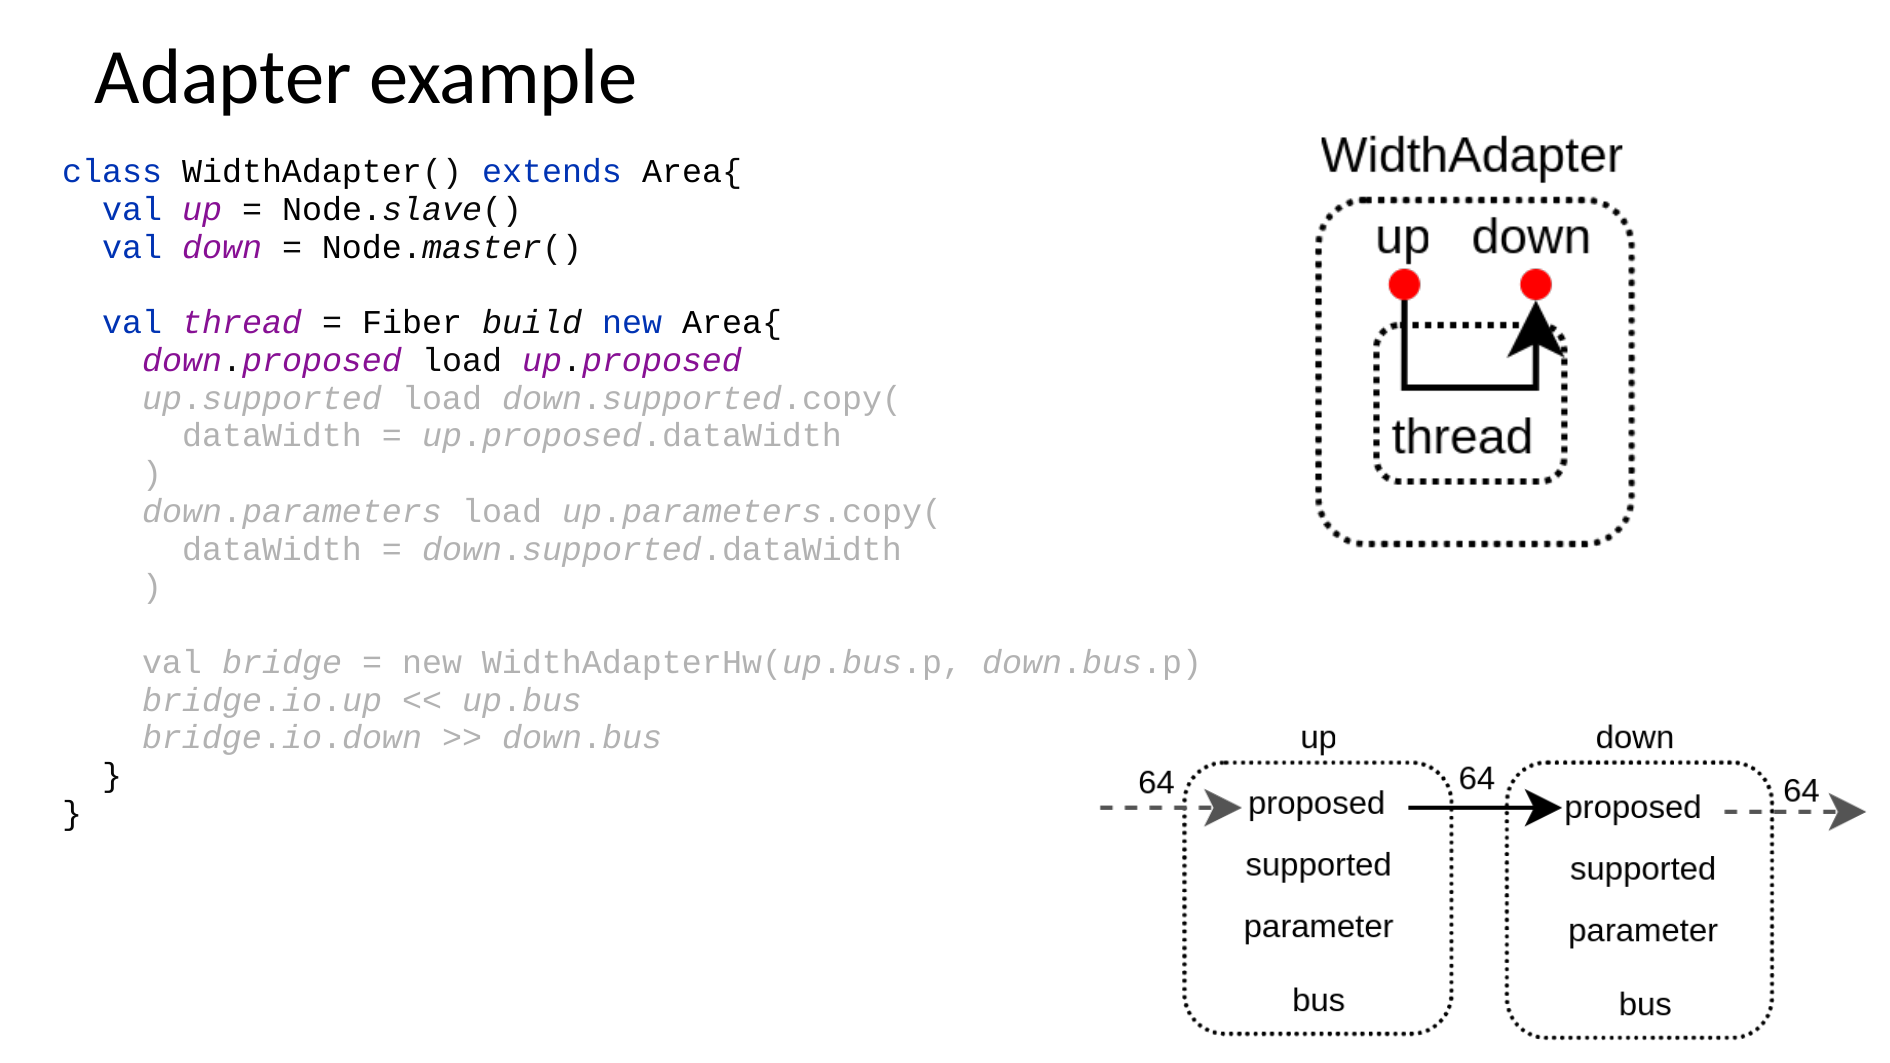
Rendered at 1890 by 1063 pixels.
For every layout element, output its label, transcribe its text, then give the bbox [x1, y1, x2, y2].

picture [1228, 47, 1729, 610]
picture [1027, 666, 1890, 1063]
title Adapter example [94, 0, 1796, 173]
text_box class WidthAdapter() extends Area{ val up = Node.slave() val down = Node.master() val thread = Fiber build new Area{ down.proposed load up.proposed up.supported load down.supported.copy( dataWidth = up.proposed.dataWidth ) down.parameters load up.parameters.copy( dataWidth = down.supported.dataWidth ) val bridge = new WidthAdapterHw(up.bus.p, down.bus.p) bridge.io.up << up.bus bridge.io.down >> down.bus } } [47, 147, 1252, 880]
